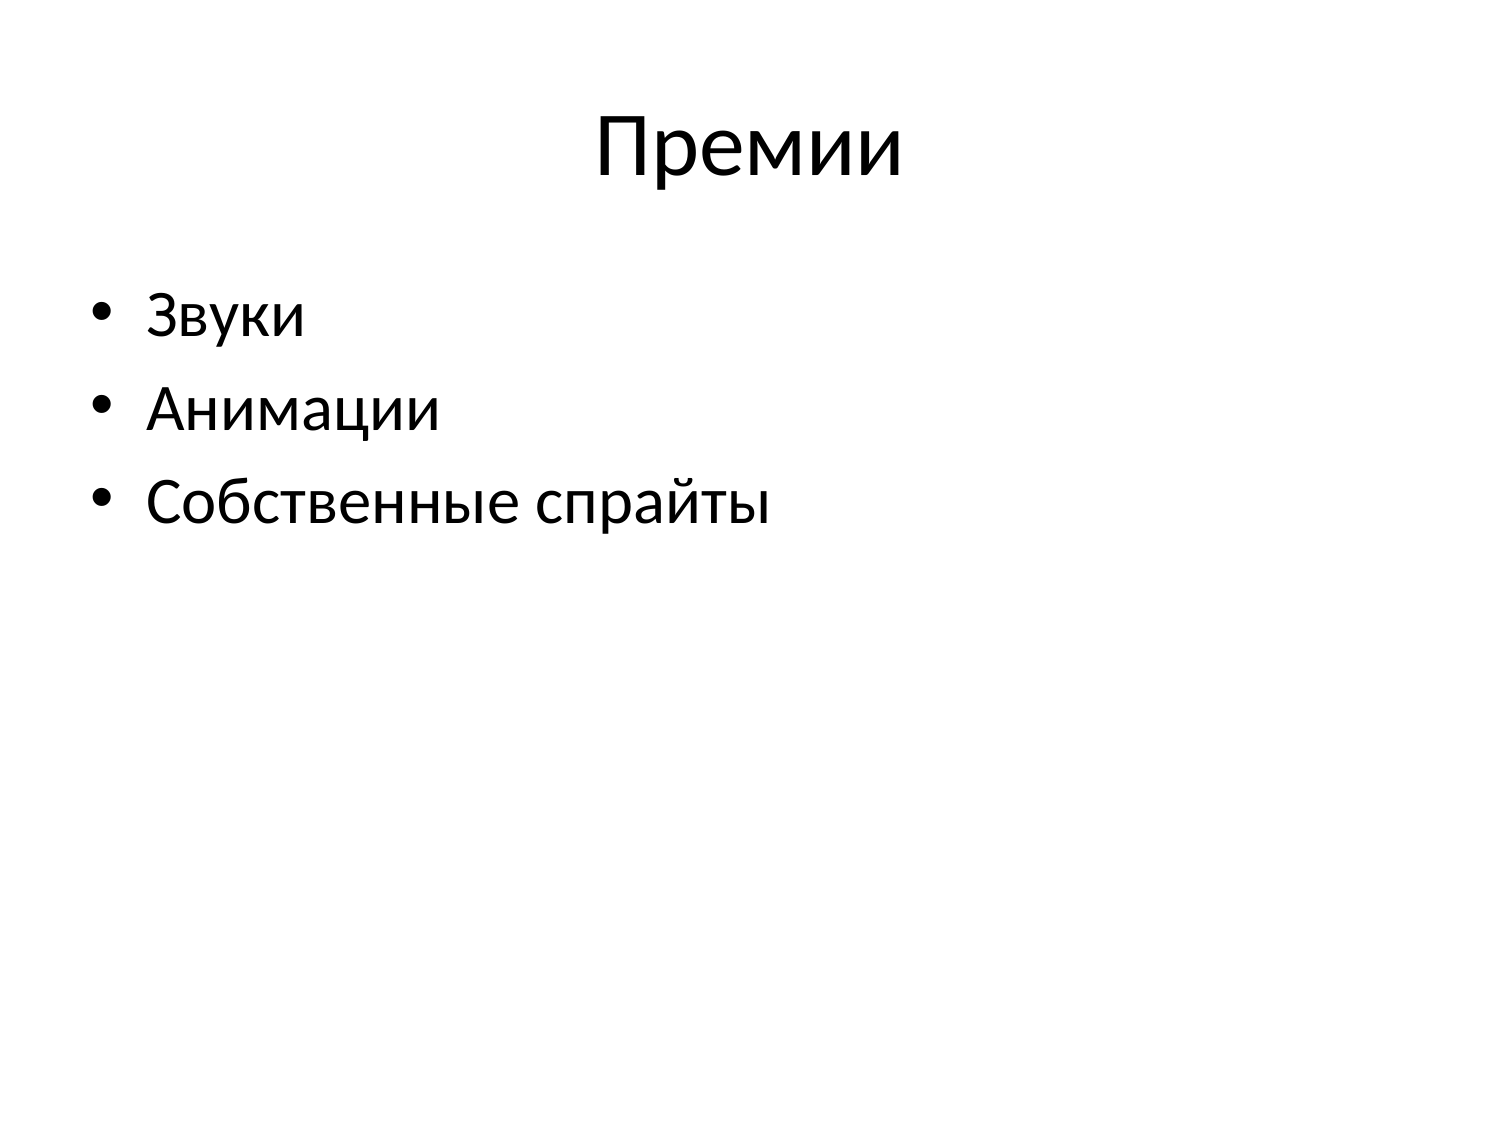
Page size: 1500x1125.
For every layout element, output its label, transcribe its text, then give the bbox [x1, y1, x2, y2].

title Премии [75, 45, 1425, 233]
list Звуки Анимации Собственные спрайты [75, 262, 1425, 1005]
